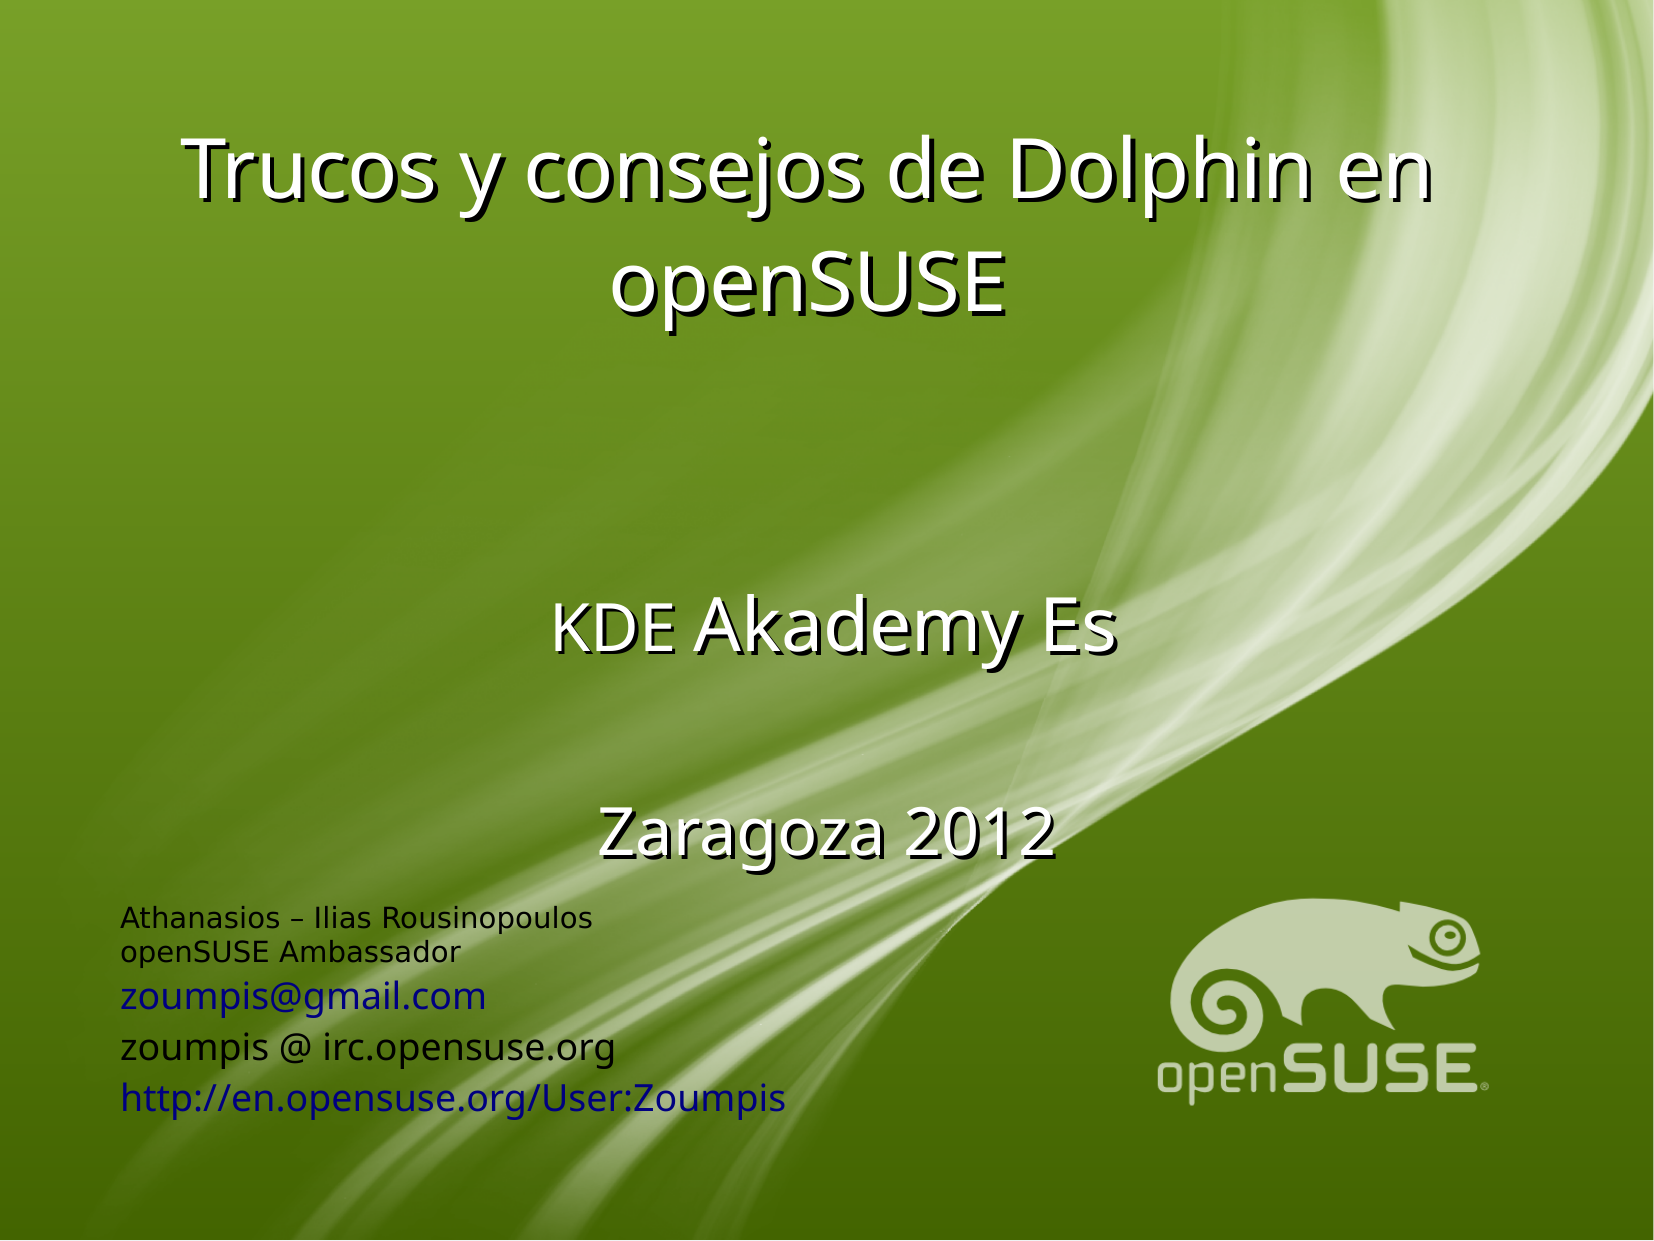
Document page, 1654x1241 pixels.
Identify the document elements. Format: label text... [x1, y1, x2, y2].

title Trucos y consejos de Dolphin en openSUSE KDE Akademy Es Zaragoza 2012 [30, 210, 1585, 777]
picture [0, 0, 1654, 1241]
subtitle Athanasios – Ilias Rousinopoulos openSUSE Ambassador zoumpis@gmail.com zoumpis @ irc.opensuse.org http://en.opensuse.org/User:Zoumpis [120, 887, 916, 1171]
